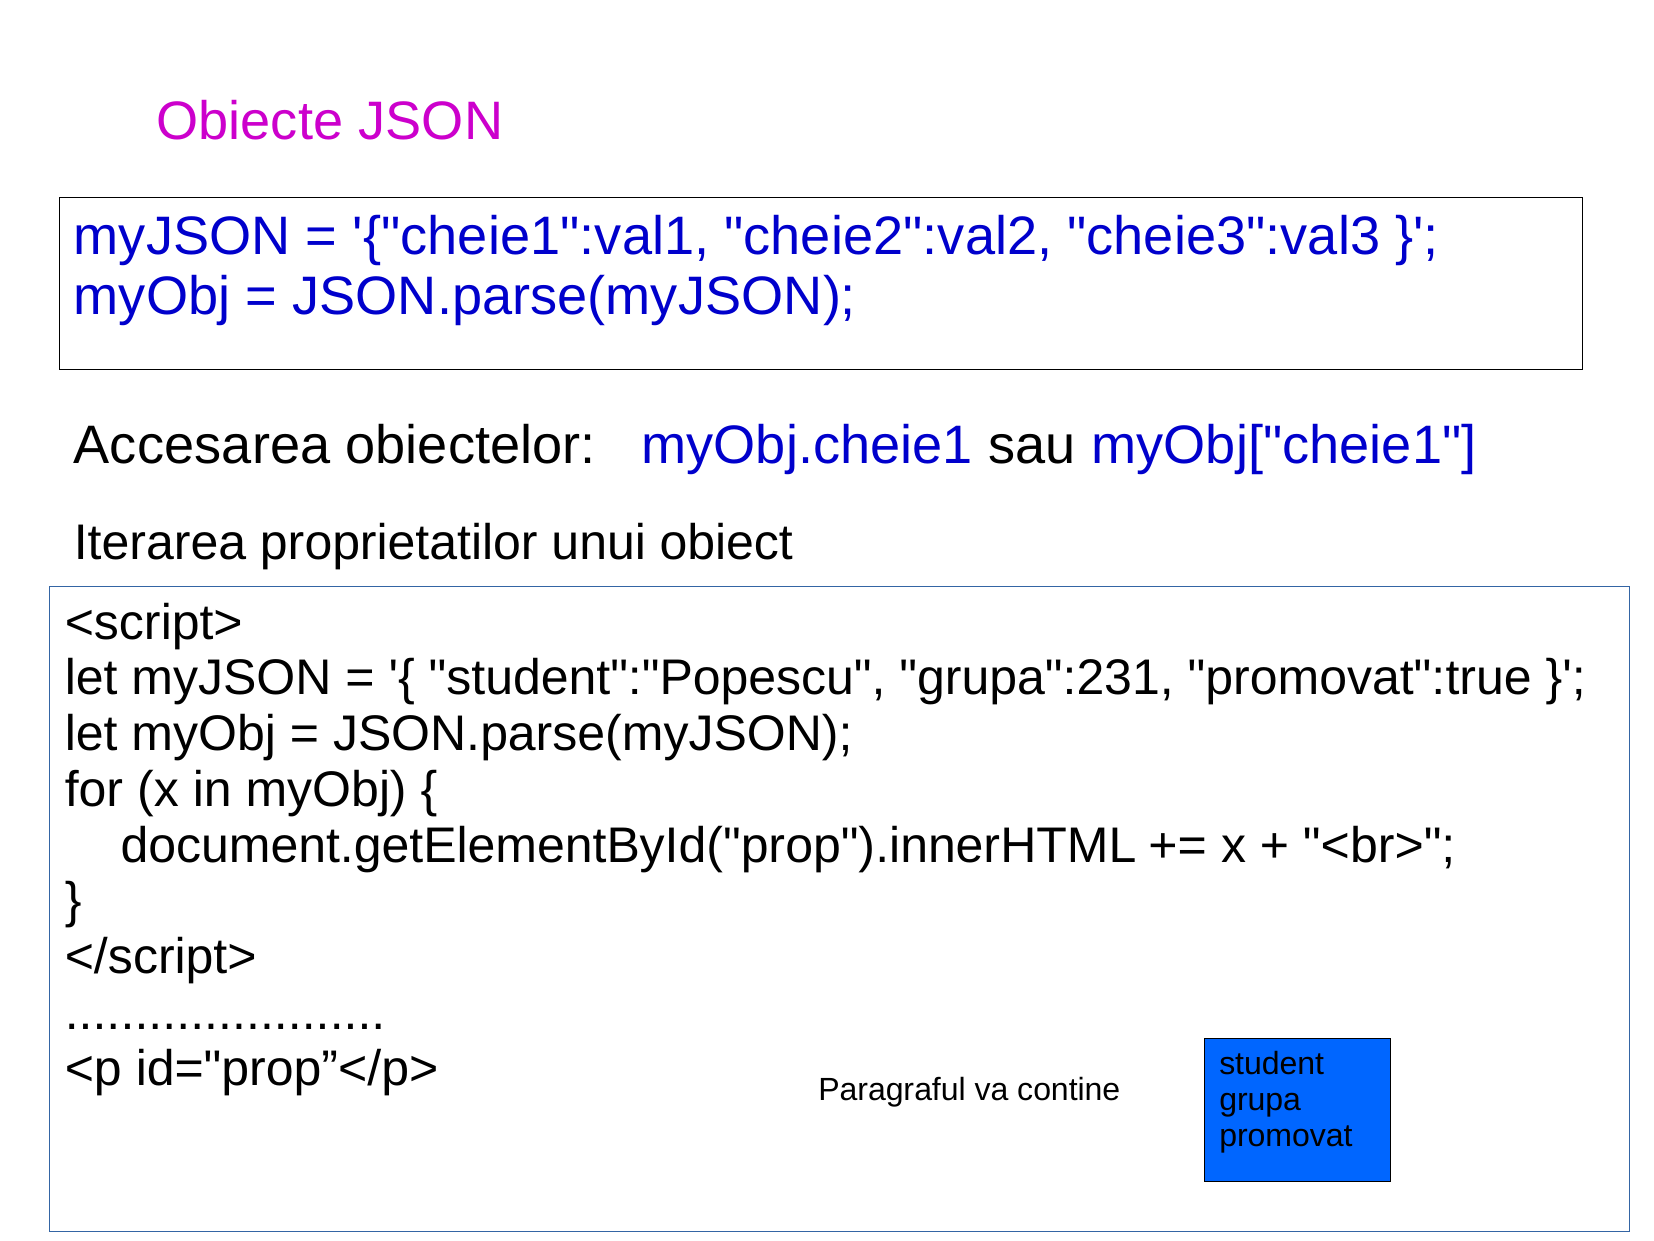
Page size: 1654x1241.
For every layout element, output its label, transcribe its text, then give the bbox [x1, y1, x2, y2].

text_box Obiecte JSON [141, 82, 533, 171]
text_box myJSON = '{"cheie1":val1, "cheie2":val2, "cheie3":val3 }'; myObj = JSON.parse(myJSON); [59, 197, 1583, 370]
text_box <script> let myJSON = '{ "student":"Popescu", "grupa":231, "promovat":true }'; let myObj = JSON.parse(myJSON); for (x in myObj) { document.getElementById("prop").innerHTML += x + "<br>"; } </script> ....................... <p id="prop”</p> [49, 586, 1630, 1232]
text_box Iterarea proprietatilor unui obiect [58, 506, 837, 586]
text_box Accesarea obiectelor: myObj.cheie1 sau myObj["cheie1"] [58, 407, 1561, 496]
text_box Paragraful va contine [803, 1063, 1187, 1124]
text_box student grupa promovat [1204, 1038, 1391, 1182]
